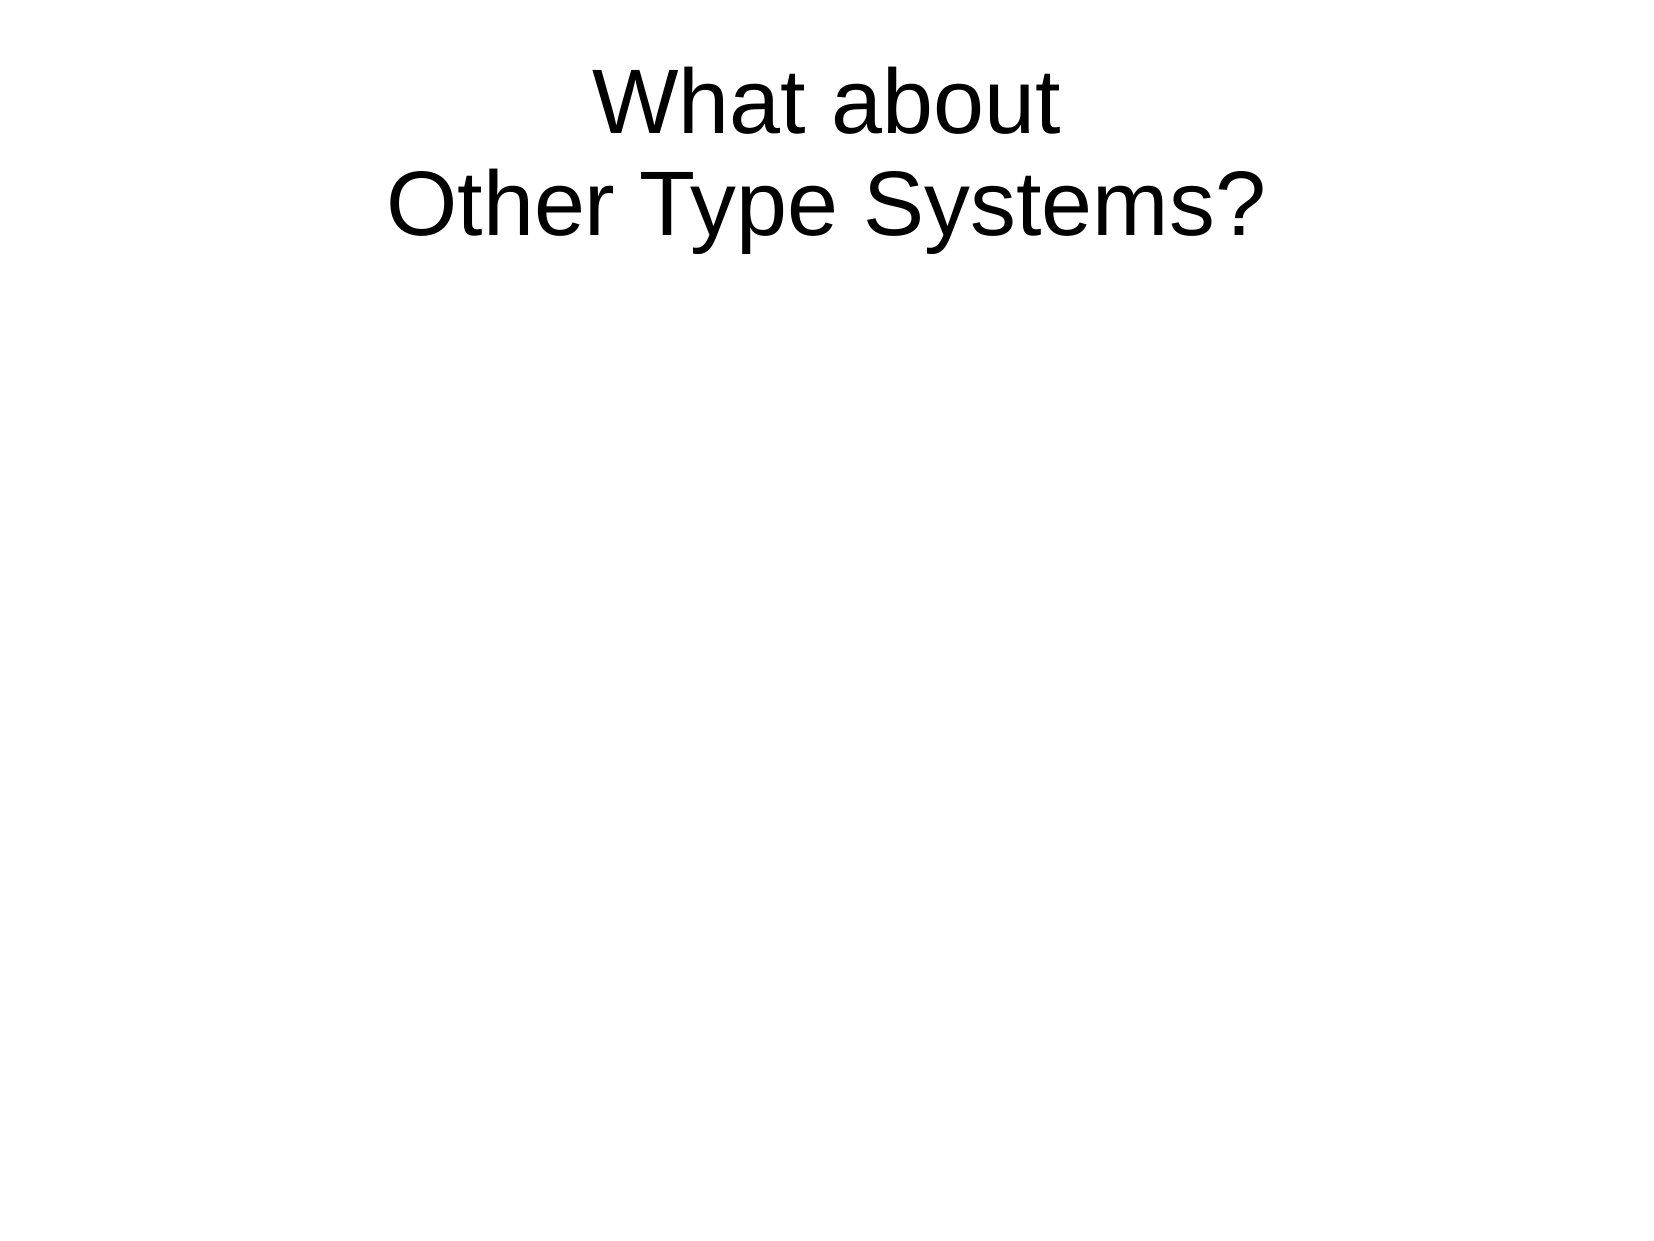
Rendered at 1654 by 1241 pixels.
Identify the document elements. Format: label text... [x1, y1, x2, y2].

title What about Other Type Systems? [82, 49, 1571, 257]
